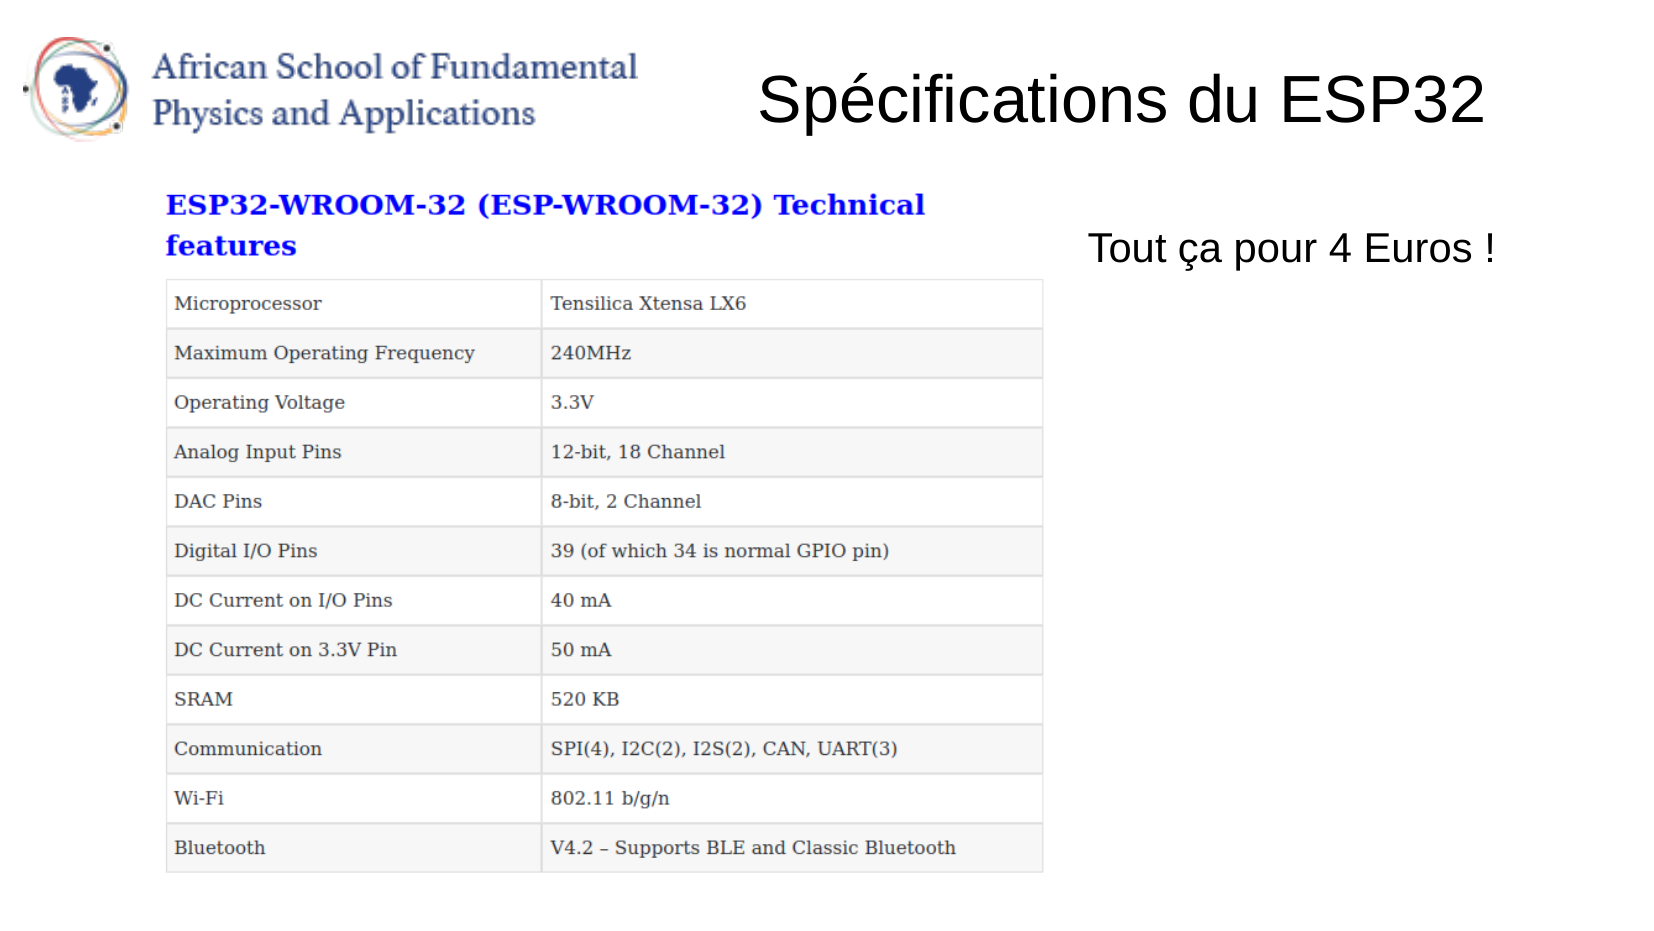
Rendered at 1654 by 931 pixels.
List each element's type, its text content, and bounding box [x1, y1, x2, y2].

title Spécifications du ESP32 [635, 21, 1610, 177]
list Tout ça pour 4 Euros ! [1088, 225, 1601, 765]
picture [23, 37, 635, 142]
picture [150, 169, 1088, 901]
